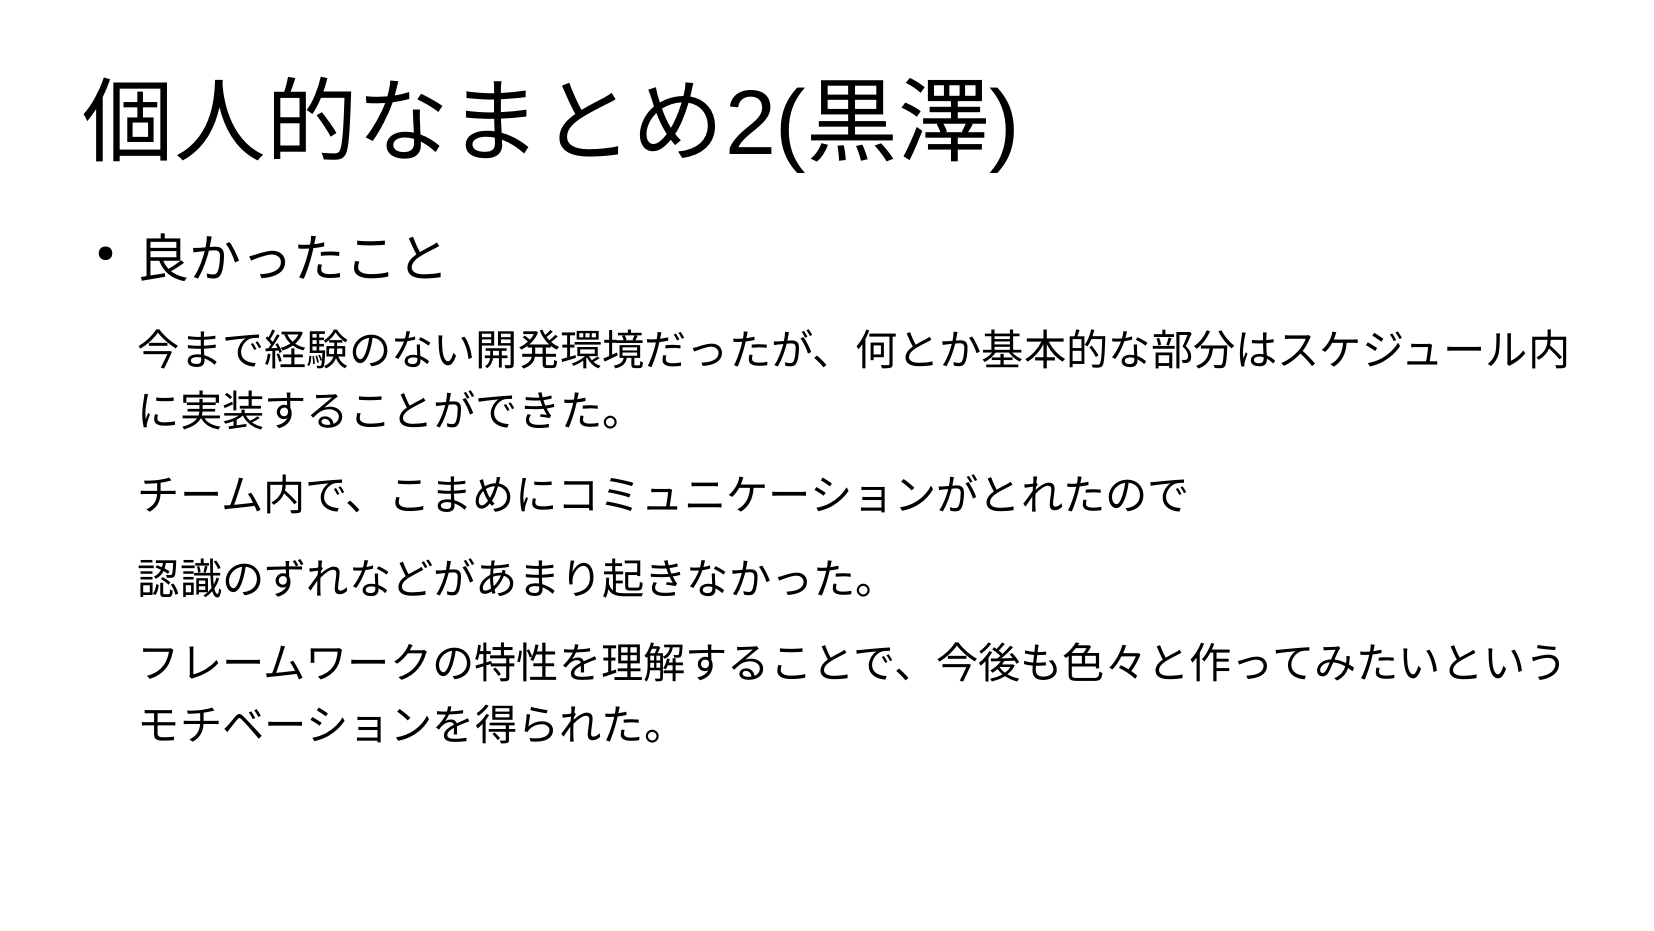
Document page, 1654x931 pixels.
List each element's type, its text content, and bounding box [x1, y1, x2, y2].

title 個人的なまとめ2(黒澤) [82, 37, 1571, 193]
list 良かったこと 今まで経験のない開発環境だったが、何とか基本的な部分はスケジュール内に実装することができた。 チーム内で、こまめにコミュニケーションがとれたので 認識のずれなどがあまり起きなかった。 フレームワークの特性を理解することで、今後も色々と作ってみたいというモチベーションを得られた。 [82, 217, 1571, 758]
